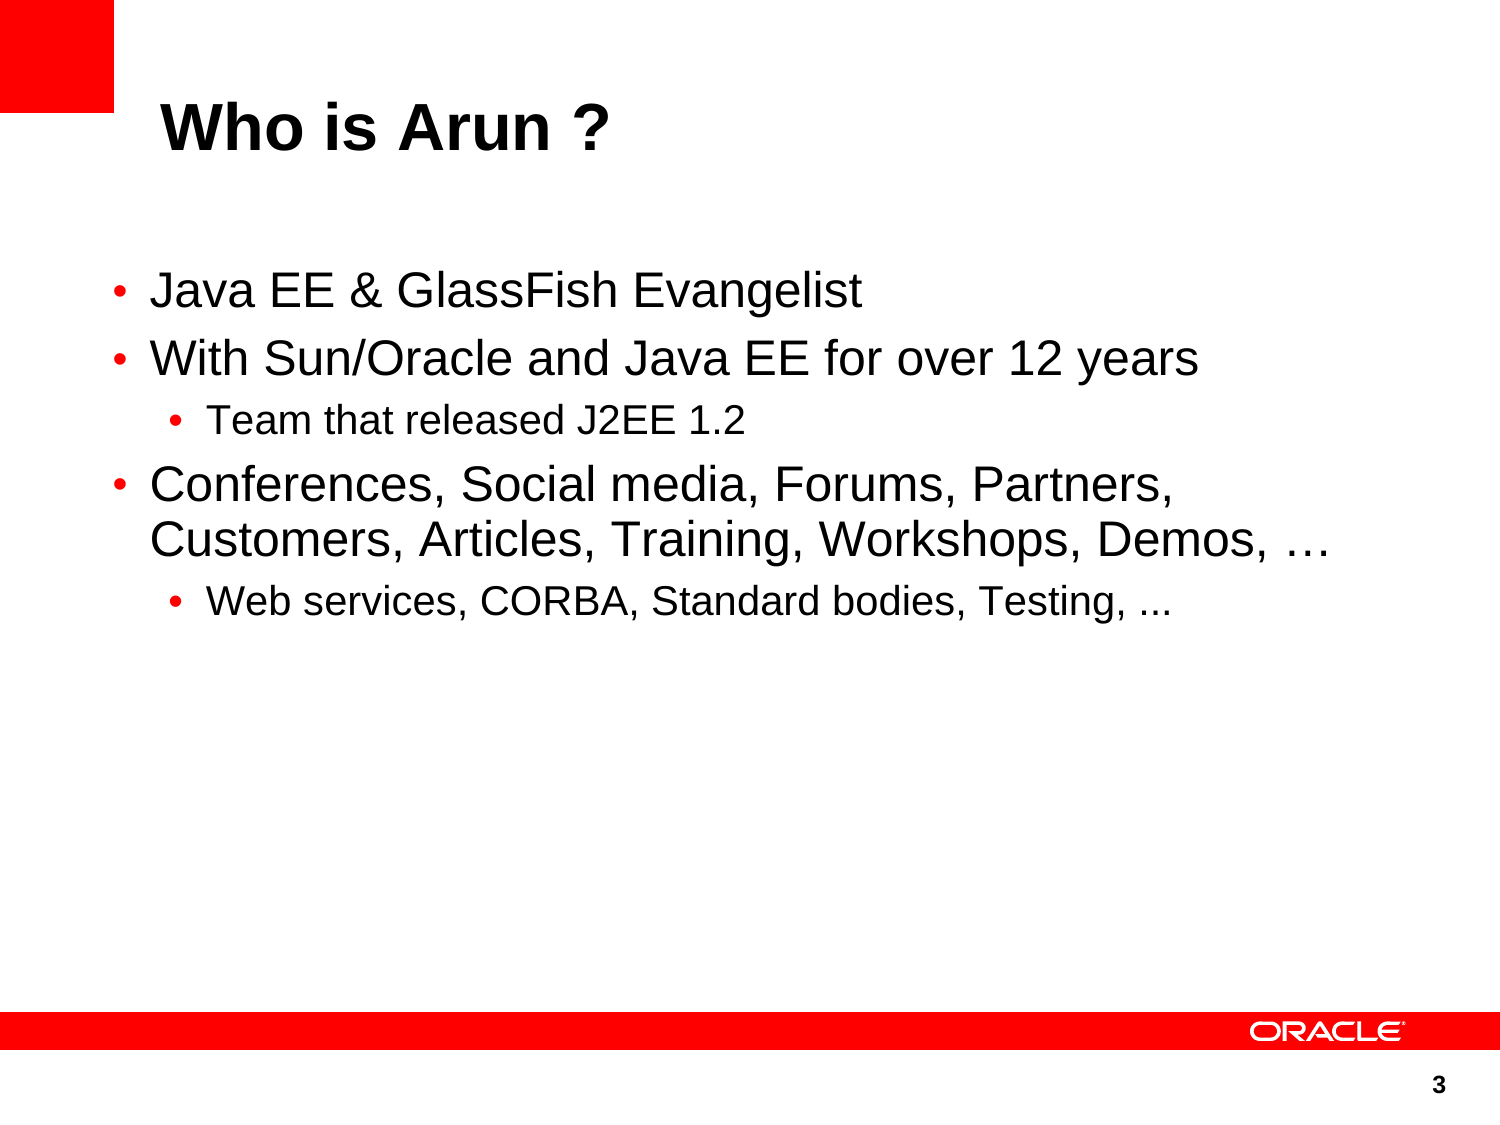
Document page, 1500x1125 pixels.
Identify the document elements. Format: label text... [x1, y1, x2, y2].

picture [0, 0, 114, 113]
title Who is Arun ? [145, 49, 1390, 205]
list Java EE & GlassFish Evangelist With Sun/Oracle and Java EE for over 12 years Team that released J2EE 1.2 Conferences, Social media, Forums, Partners, Customers, Articles, Training, Workshops, Demos, … Web services, CORBA, Standard bodies, Testing, ... [112, 262, 1349, 1005]
picture [0, 1012, 1500, 1050]
